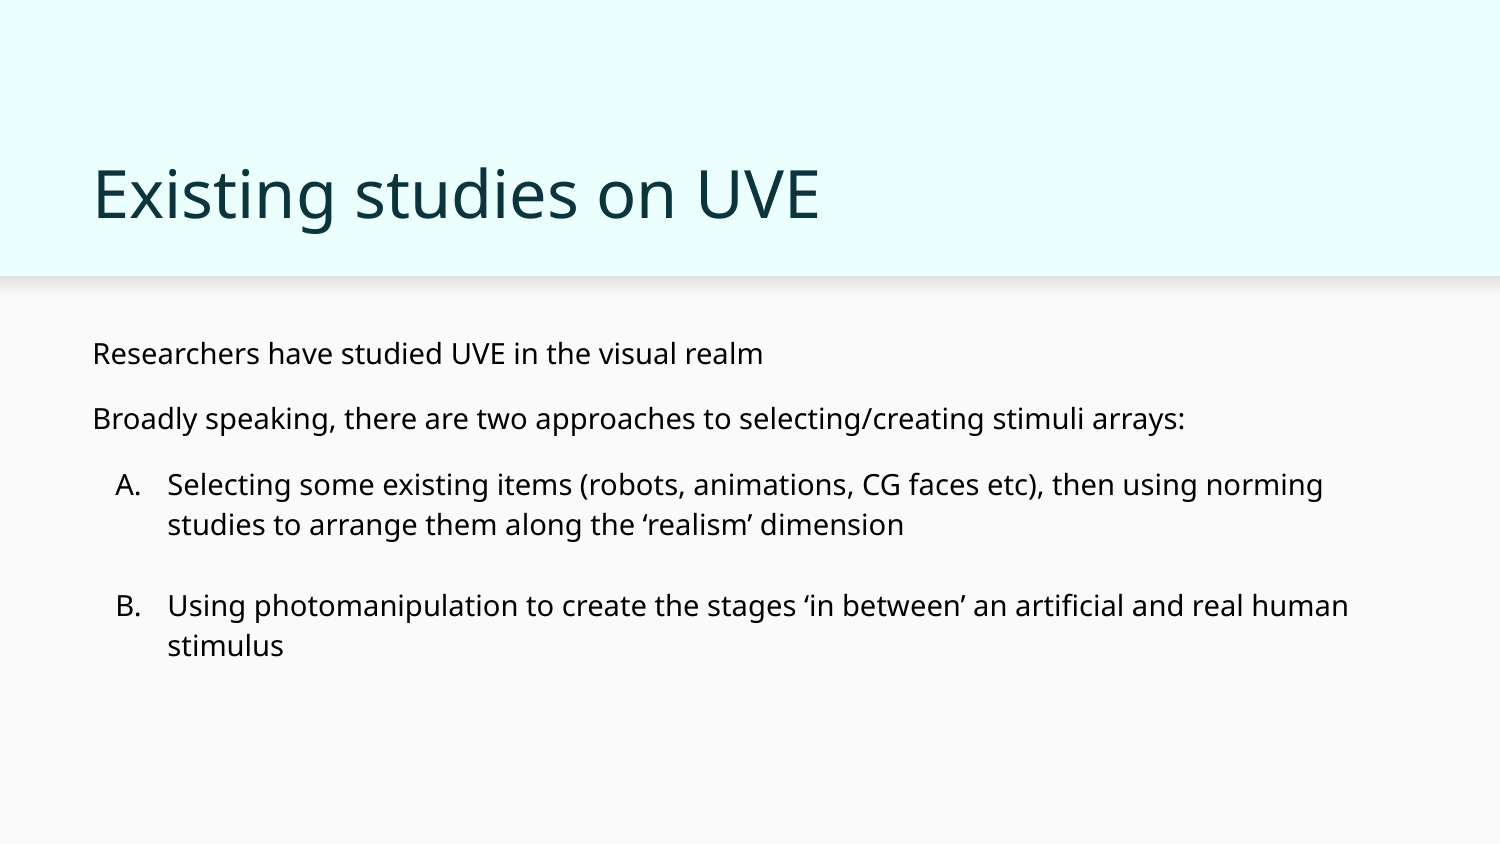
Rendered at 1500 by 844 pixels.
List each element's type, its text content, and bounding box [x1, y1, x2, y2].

title Existing studies on UVE [77, 121, 1427, 248]
list Researchers have studied UVE in the visual realm Broadly speaking, there are two approaches to selecting/creating stimuli arrays: Selecting some existing items (robots, animations, CG faces etc), then using norming studies to arrange them along the ‘realism’ dimension Using photomanipulation to create the stages ‘in between’ an artificial and real human stimulus [77, 314, 1427, 760]
